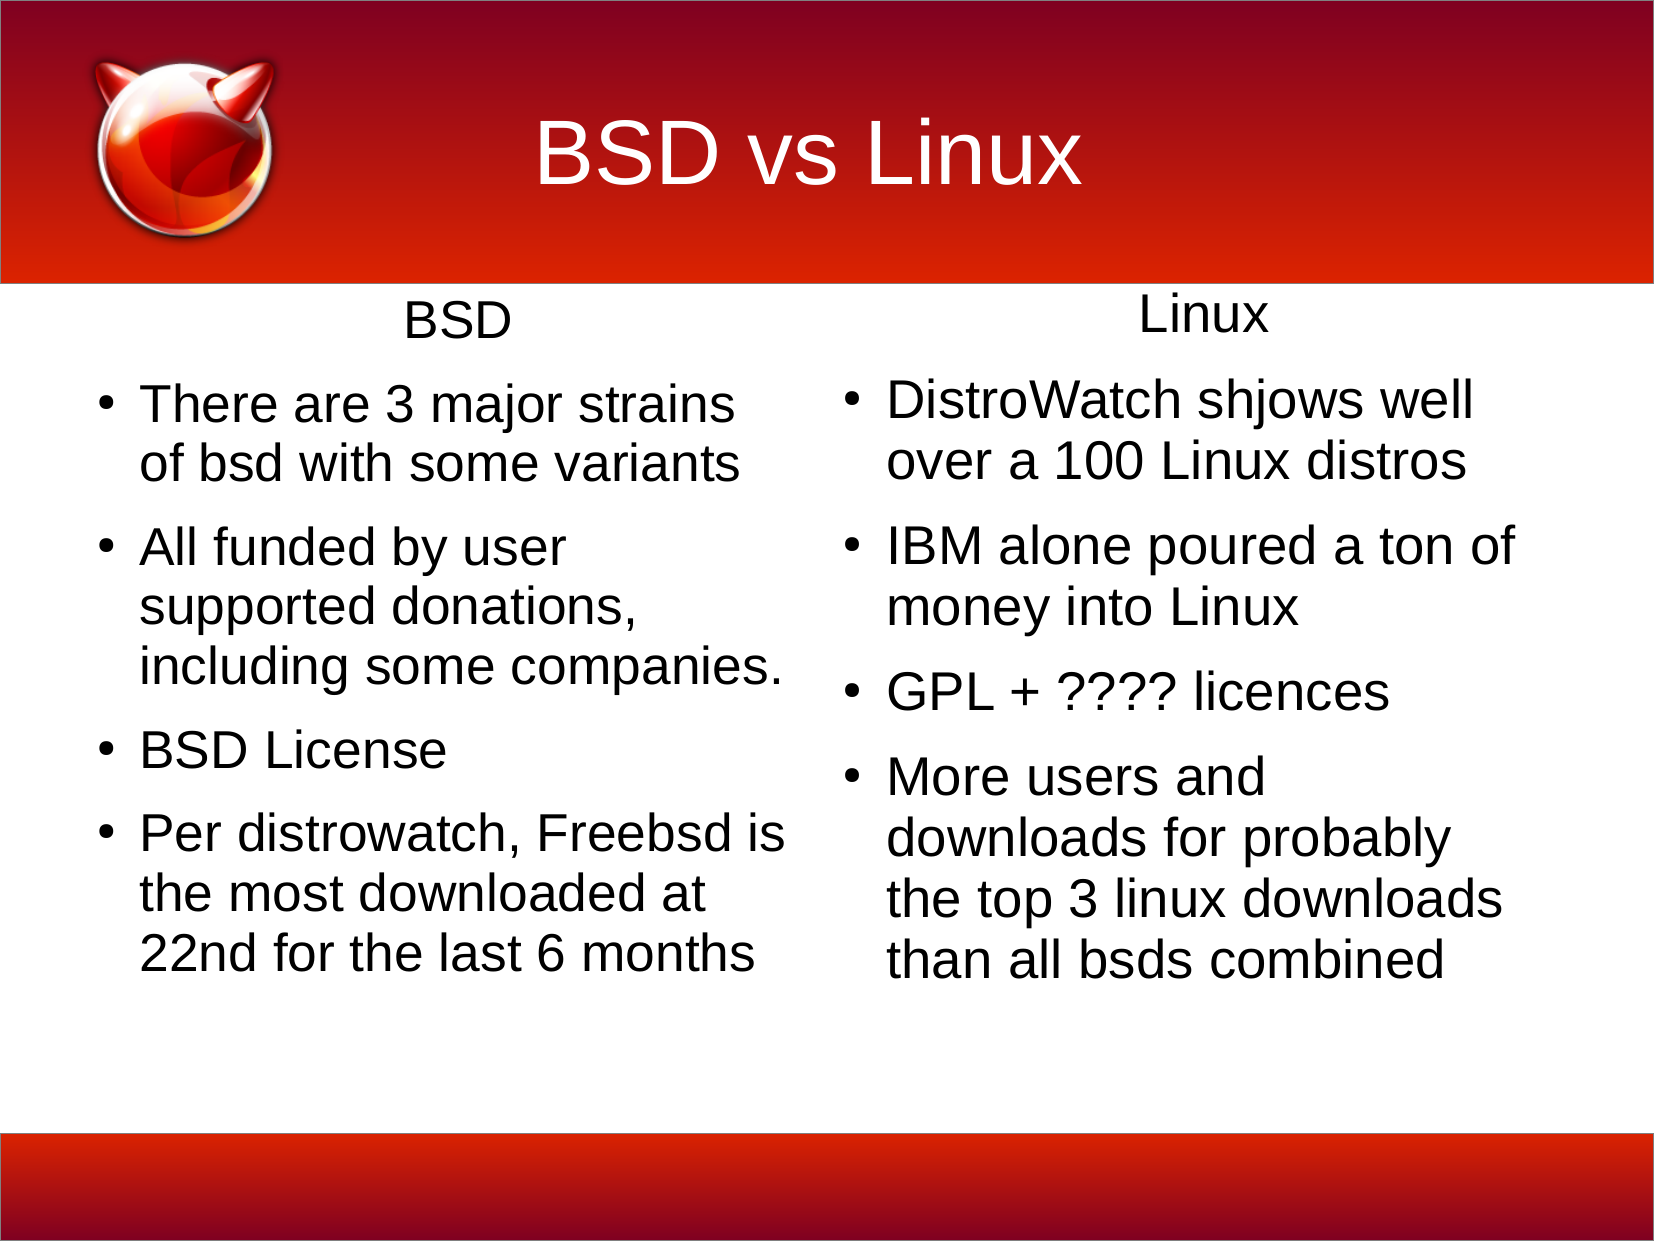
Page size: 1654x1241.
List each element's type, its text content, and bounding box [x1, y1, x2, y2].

list BSD There are 3 major strains of bsd with some variants All funded by user supported donations, including some companies. BSD License Per distrowatch, Freebsd is the most downloaded at 22nd for the last 6 months [82, 290, 793, 1010]
title BSD vs Linux [82, 49, 1536, 257]
list Linux DistroWatch shjows well over a 100 Linux distros IBM alone poured a ton of money into Linux GPL + ???? licences More users and downloads for probably the top 3 linux downloads than all bsds combined [828, 283, 1539, 1003]
